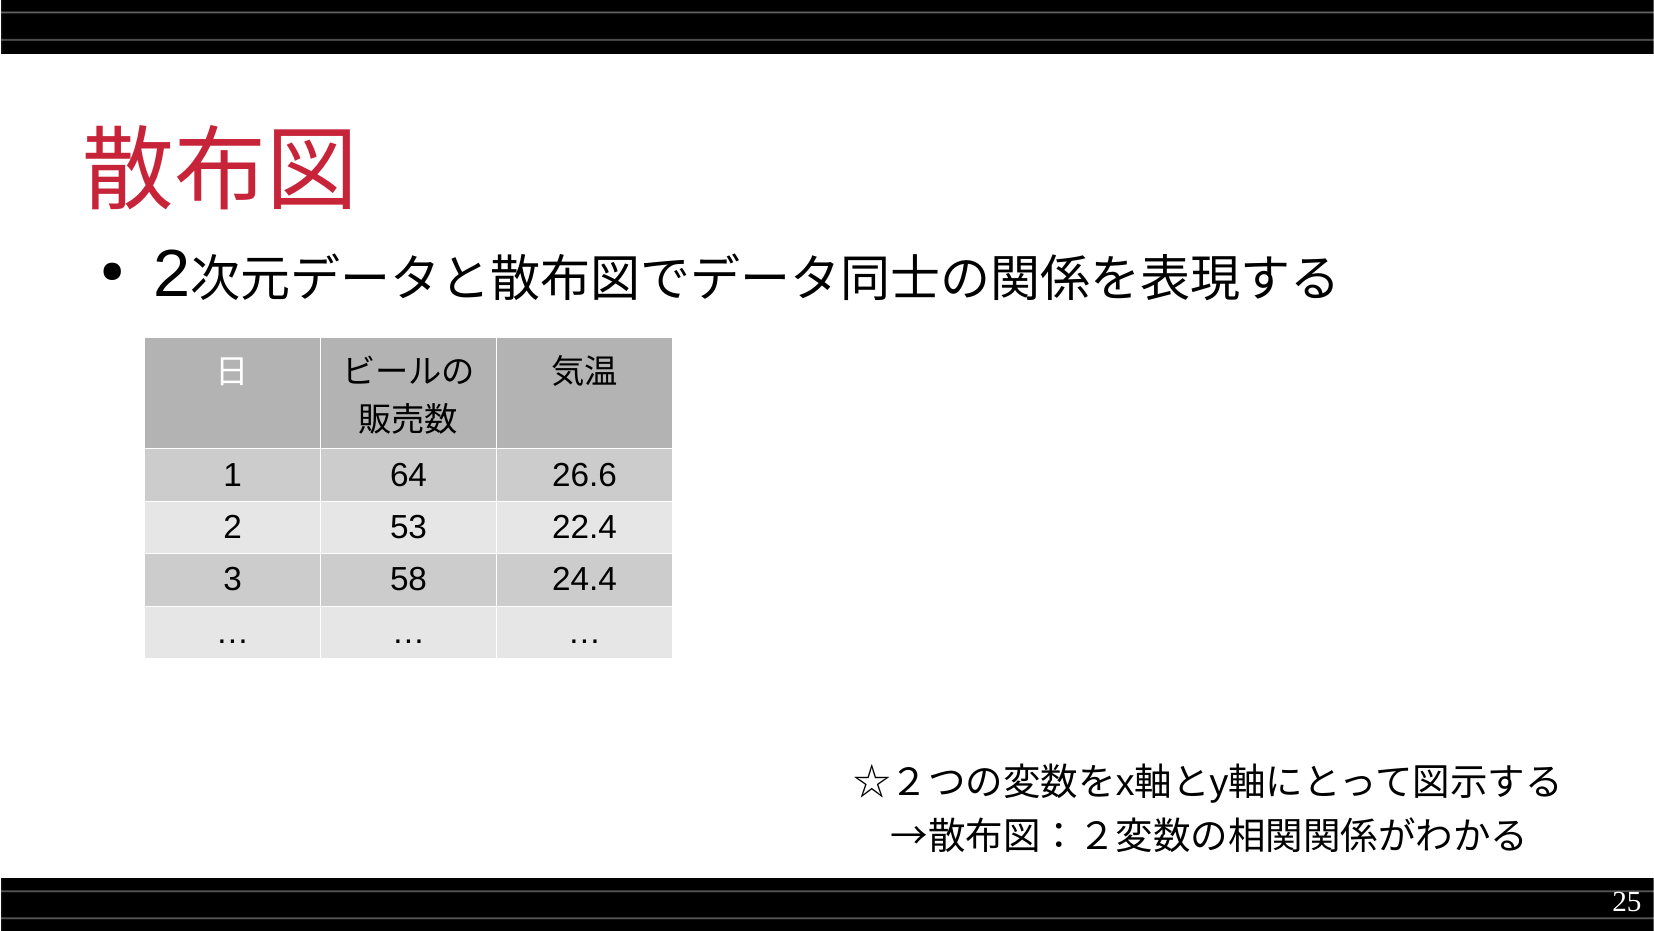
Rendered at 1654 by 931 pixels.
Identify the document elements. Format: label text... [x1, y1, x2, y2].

text_box ☆２つの変数をx軸とy軸にとって図示する →散布図：２変数の相関関係がわかる [838, 744, 1579, 839]
table_cell 24.4 [497, 554, 672, 606]
table_cell … [321, 607, 496, 658]
table_header ビールの販売数 [321, 338, 496, 448]
list 2次元データと散布図でデータ同士の関係を表現する [82, 236, 1571, 815]
title 散布図 [82, 92, 1571, 236]
table_cell 3 [145, 554, 320, 606]
table_cell 2 [145, 502, 320, 553]
table_cell 22.4 [497, 502, 672, 553]
table_cell 64 [321, 449, 496, 501]
table_header 日 [145, 338, 320, 448]
table_cell … [497, 607, 672, 658]
table_cell 26.6 [497, 449, 672, 501]
table_cell 1 [145, 449, 320, 501]
table_cell 53 [321, 502, 496, 553]
table_cell … [145, 607, 320, 658]
picture [1, 0, 1654, 54]
table_cell 58 [321, 554, 496, 606]
table_header 気温 [497, 338, 672, 448]
picture [1, 878, 1654, 931]
